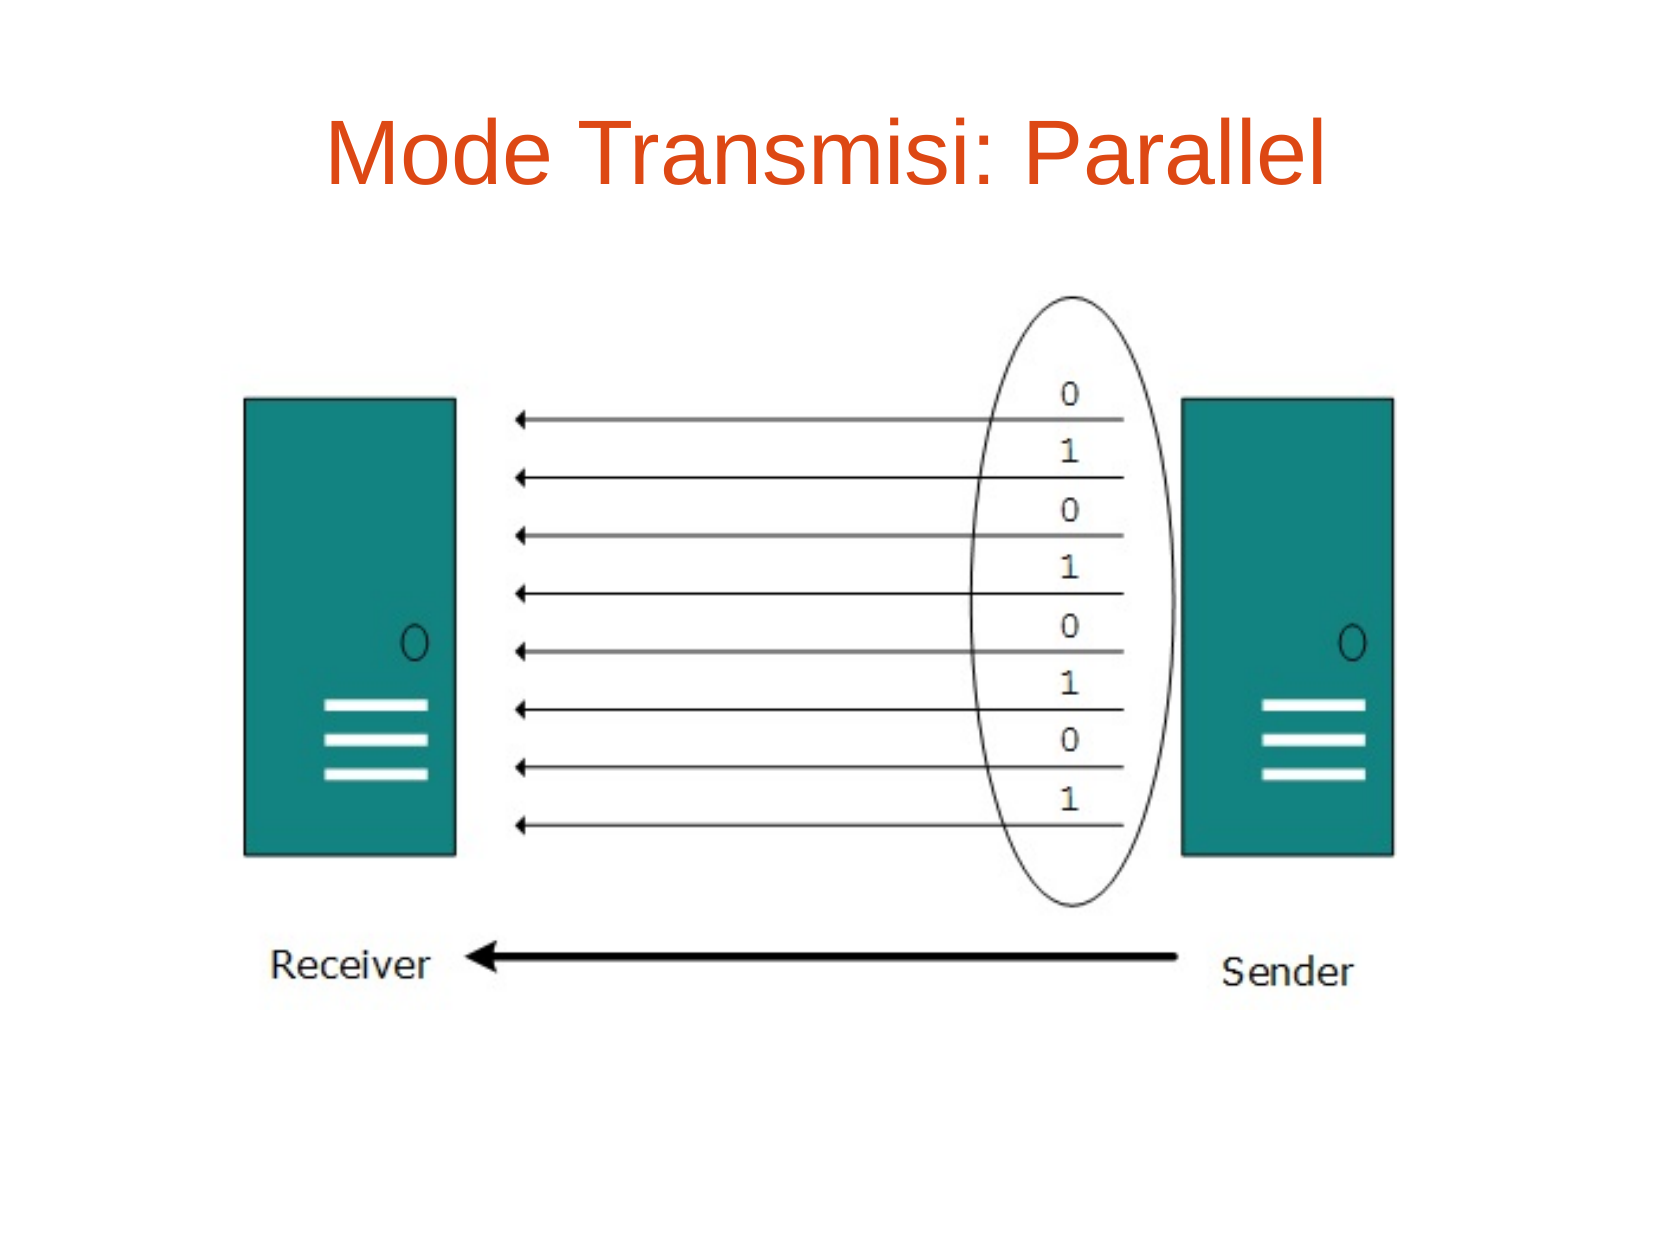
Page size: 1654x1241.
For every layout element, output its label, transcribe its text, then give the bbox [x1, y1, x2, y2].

picture [185, 290, 1468, 1010]
title Mode Transmisi: Parallel [82, 49, 1571, 257]
